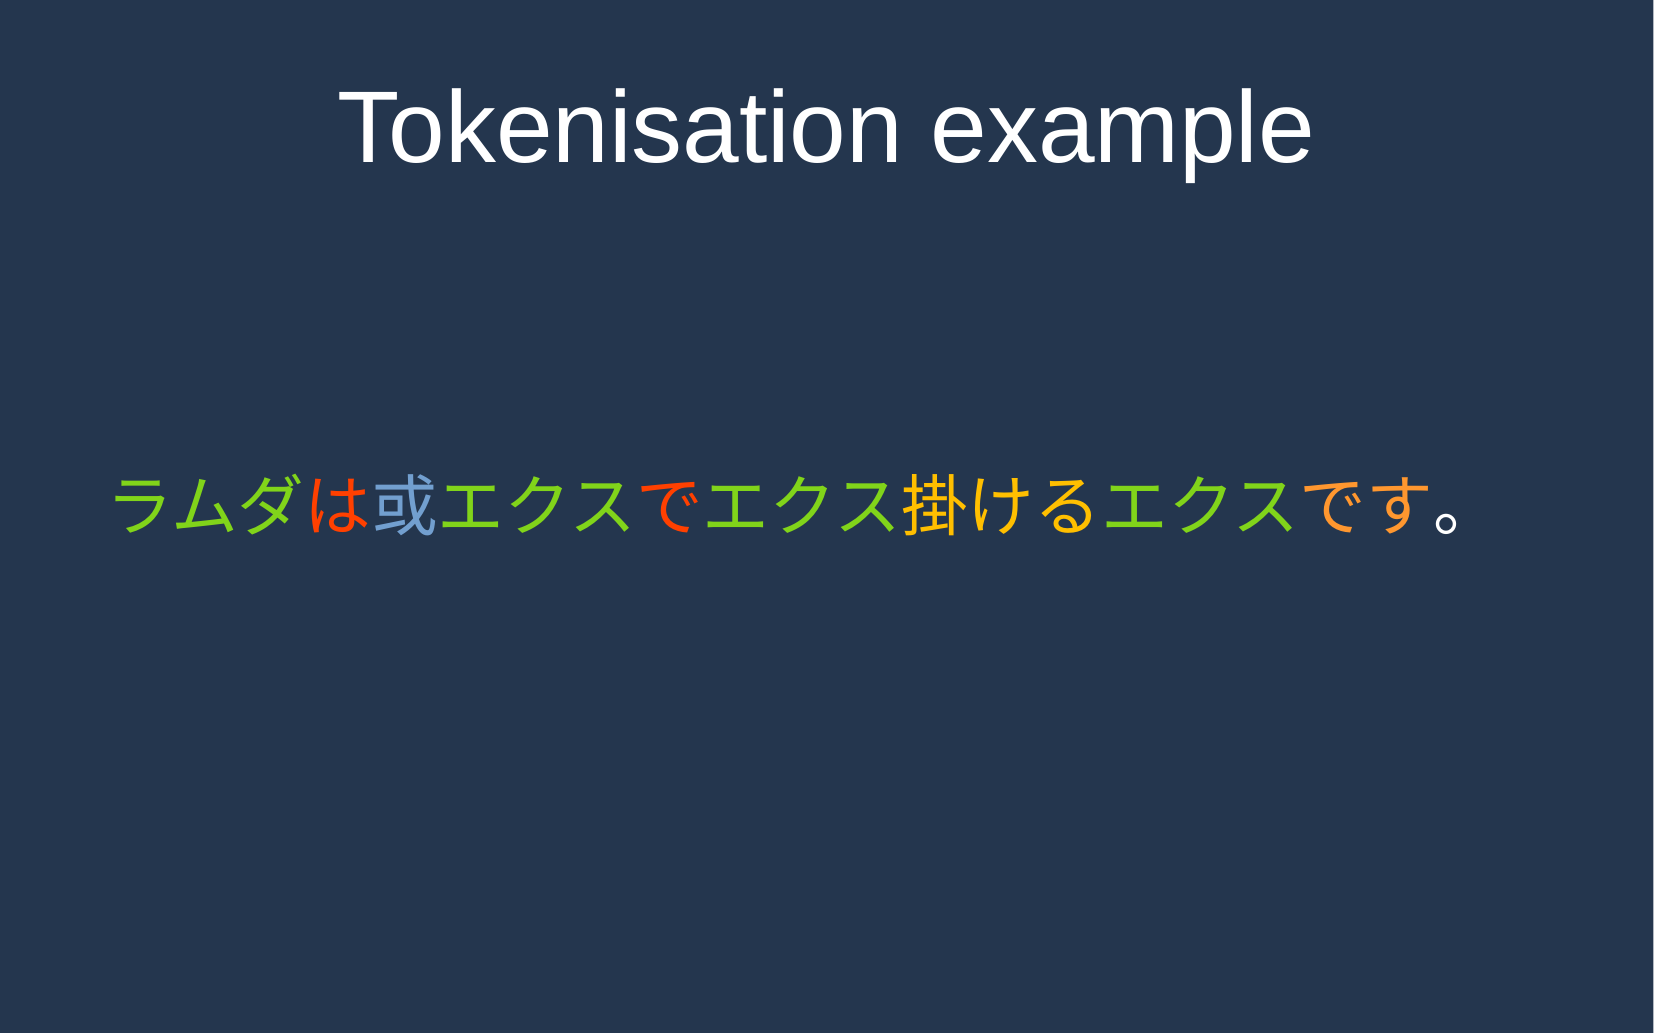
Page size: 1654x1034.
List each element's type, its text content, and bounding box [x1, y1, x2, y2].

subtitle ラムダは或エクスでエクス掛けるエクスです。 [106, 240, 1595, 840]
title Tokenisation example [82, 41, 1571, 214]
